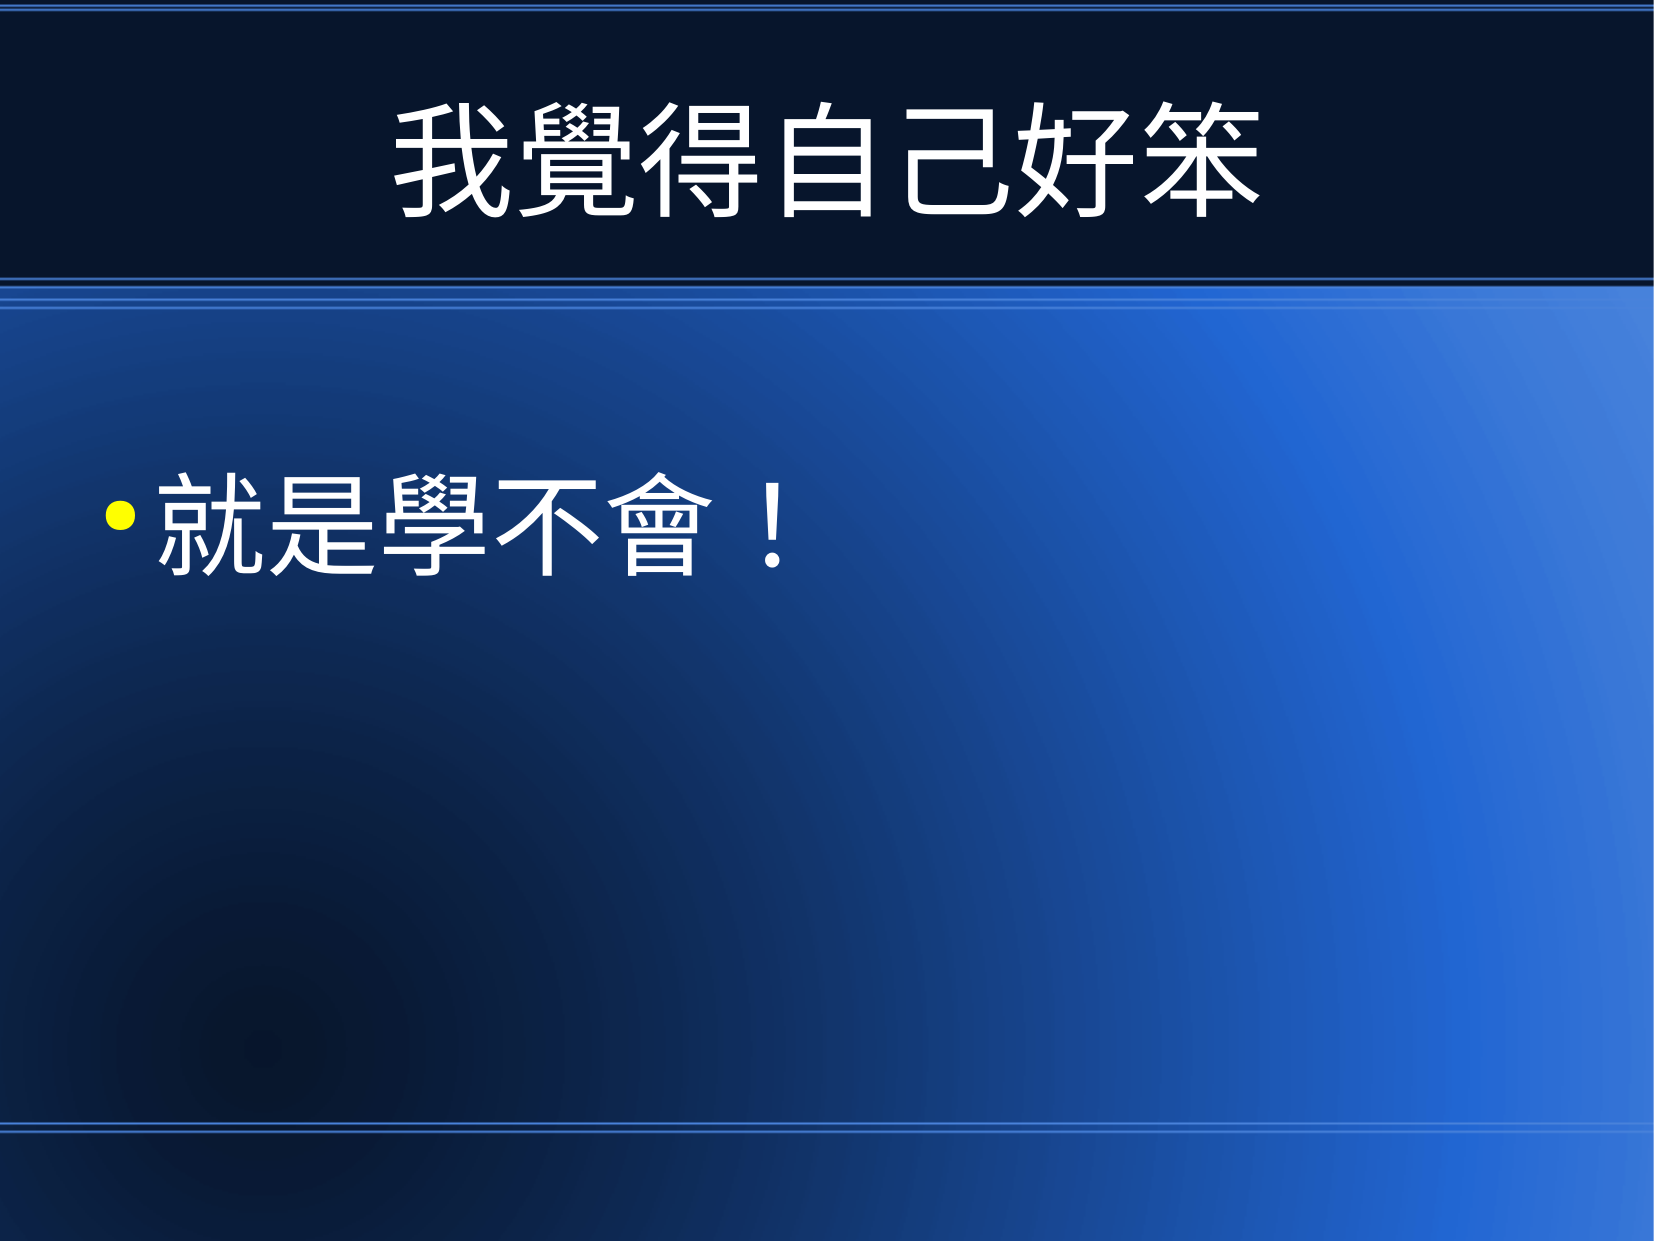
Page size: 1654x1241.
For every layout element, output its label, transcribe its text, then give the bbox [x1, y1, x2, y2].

list 就是學不會！ [82, 355, 1571, 1241]
title 我覺得自己好笨 [82, 49, 1571, 257]
picture [0, 0, 1654, 1241]
